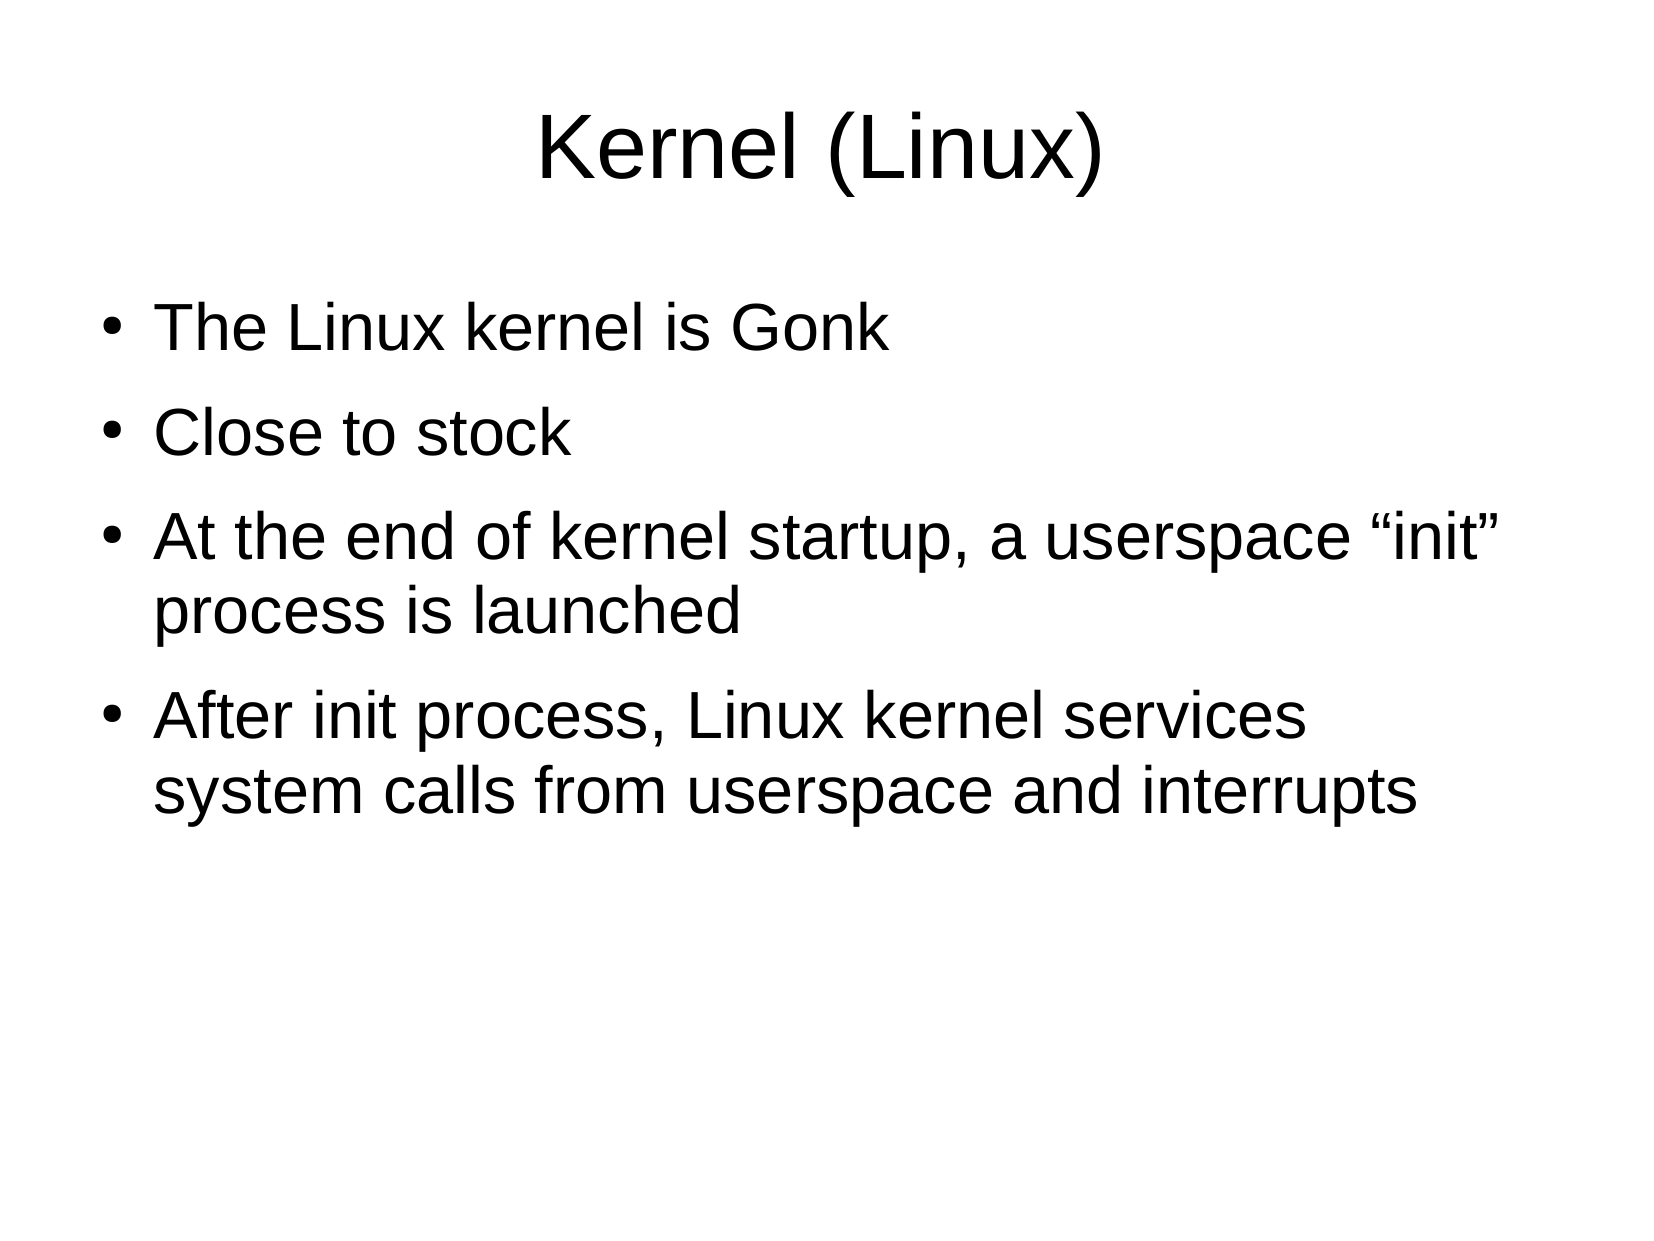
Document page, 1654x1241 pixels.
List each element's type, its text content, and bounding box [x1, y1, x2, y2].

title Kernel (Linux) [76, 43, 1565, 251]
list The Linux kernel is Gonk Close to stock At the end of kernel startup, a userspace “init” process is launched After init process, Linux kernel services system calls from userspace and interrupts [82, 290, 1538, 1010]
